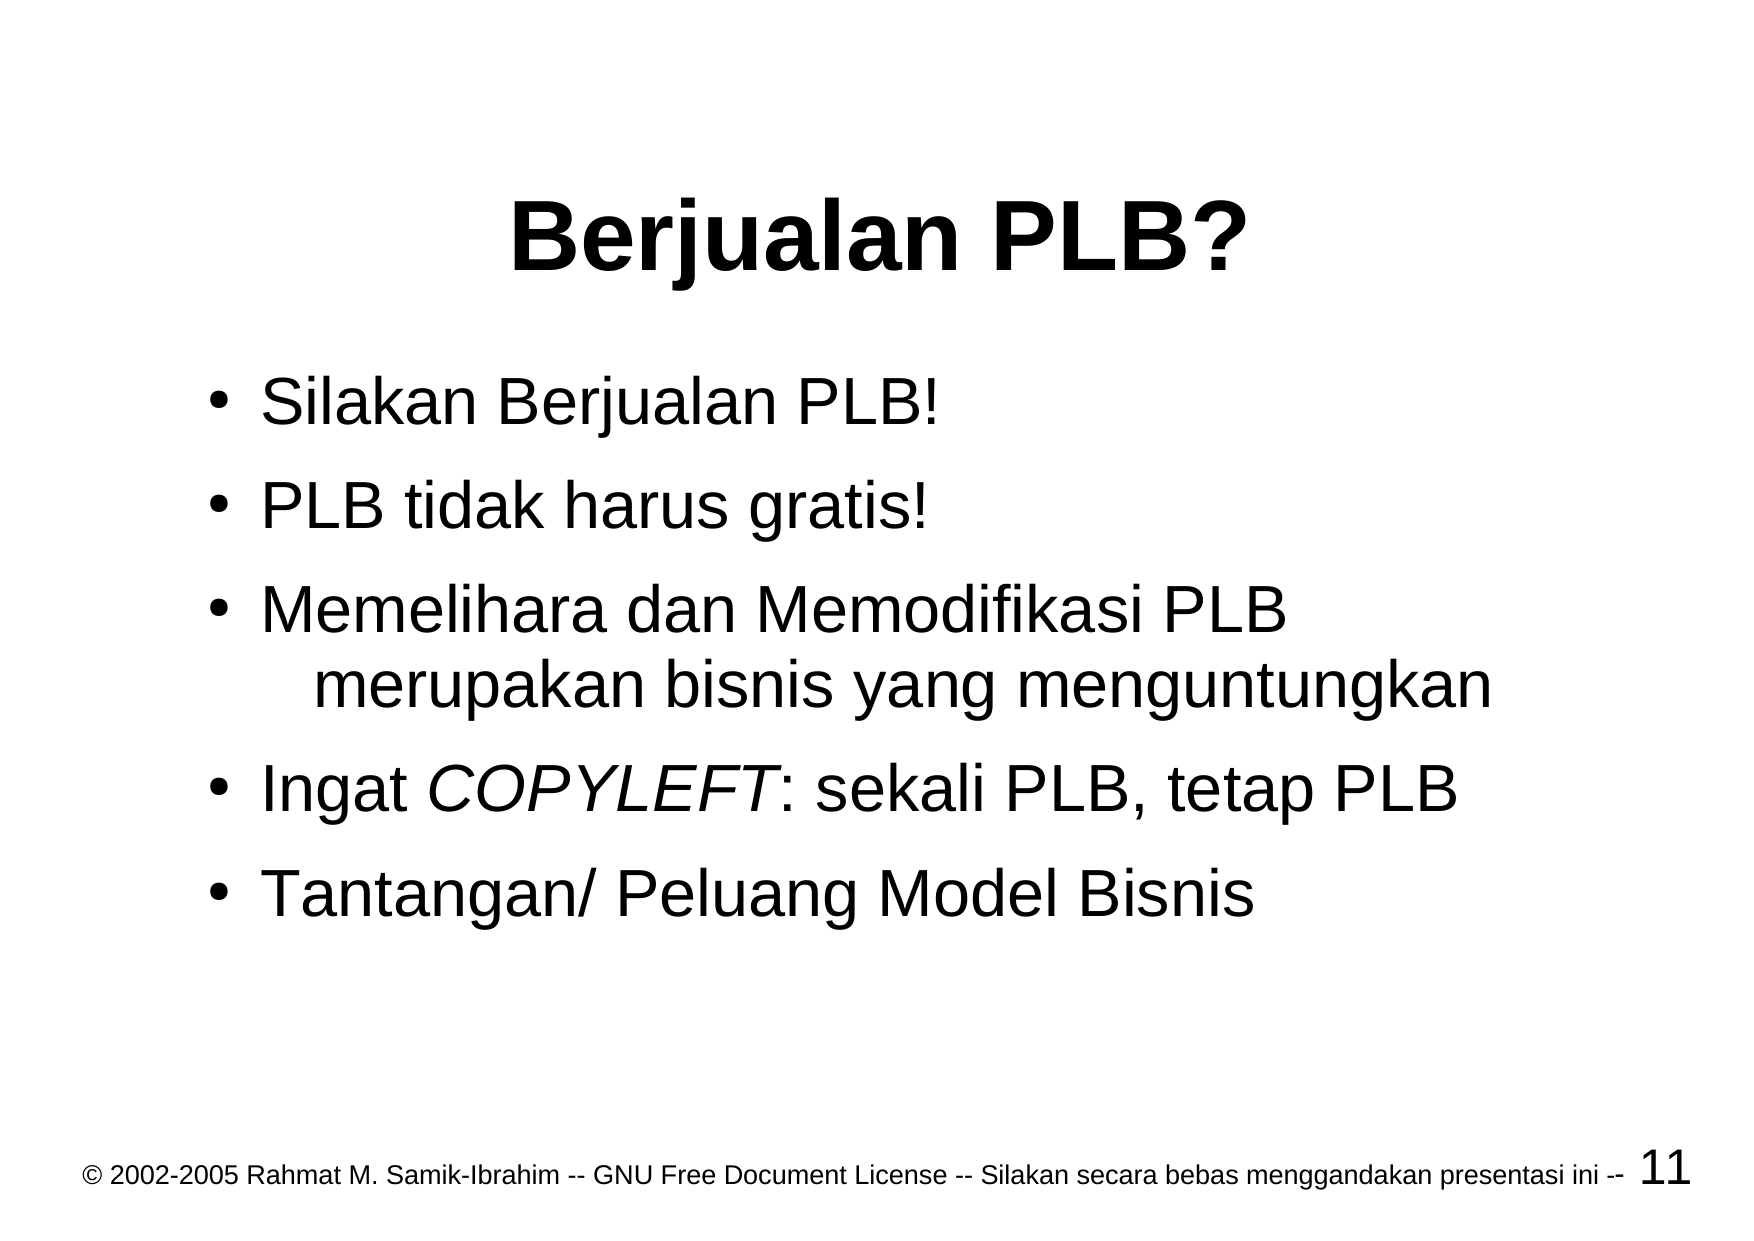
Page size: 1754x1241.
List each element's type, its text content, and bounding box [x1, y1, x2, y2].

list Silakan Berjualan PLB! PLB tidak harus gratis! Memelihara dan Memodifikasi PLB merupakan bisnis yang menguntungkan Ingat COPYLEFT: sekali PLB, tetap PLB Tantangan/ Peluang Model Bisnis [171, 363, 1589, 1090]
title Berjualan PLB? [171, 139, 1589, 332]
